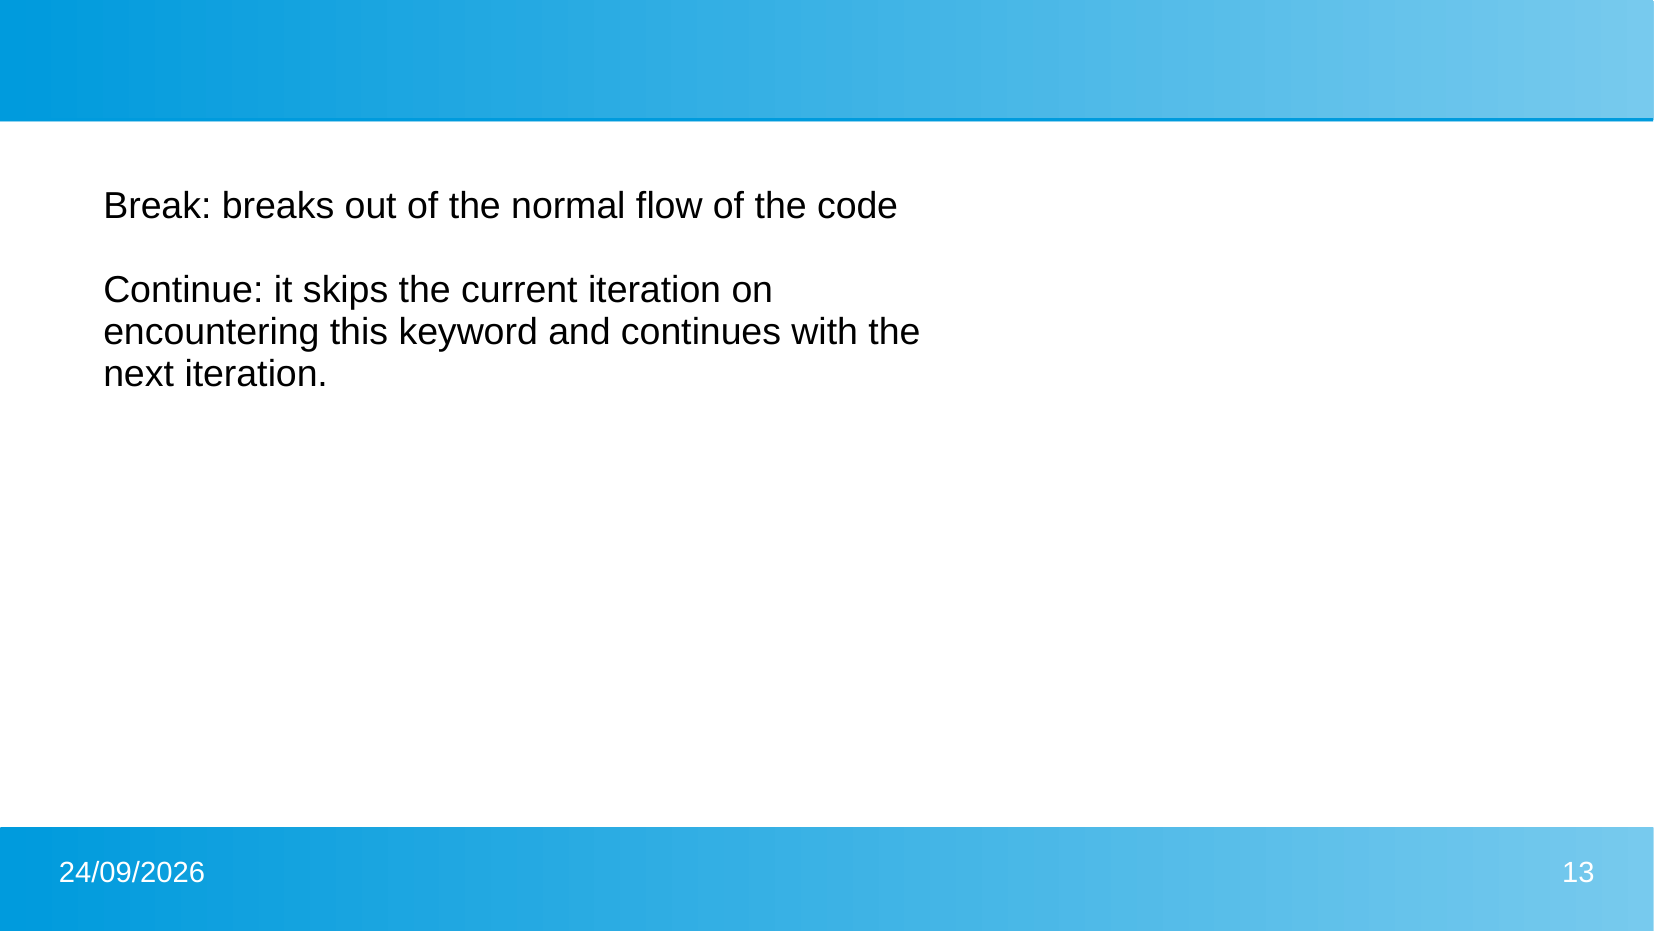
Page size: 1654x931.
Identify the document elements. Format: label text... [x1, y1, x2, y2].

text_box Break: breaks out of the normal flow of the code Continue: it skips the current iteration on encountering this keyword and continues with the next iteration. [88, 177, 1004, 402]
